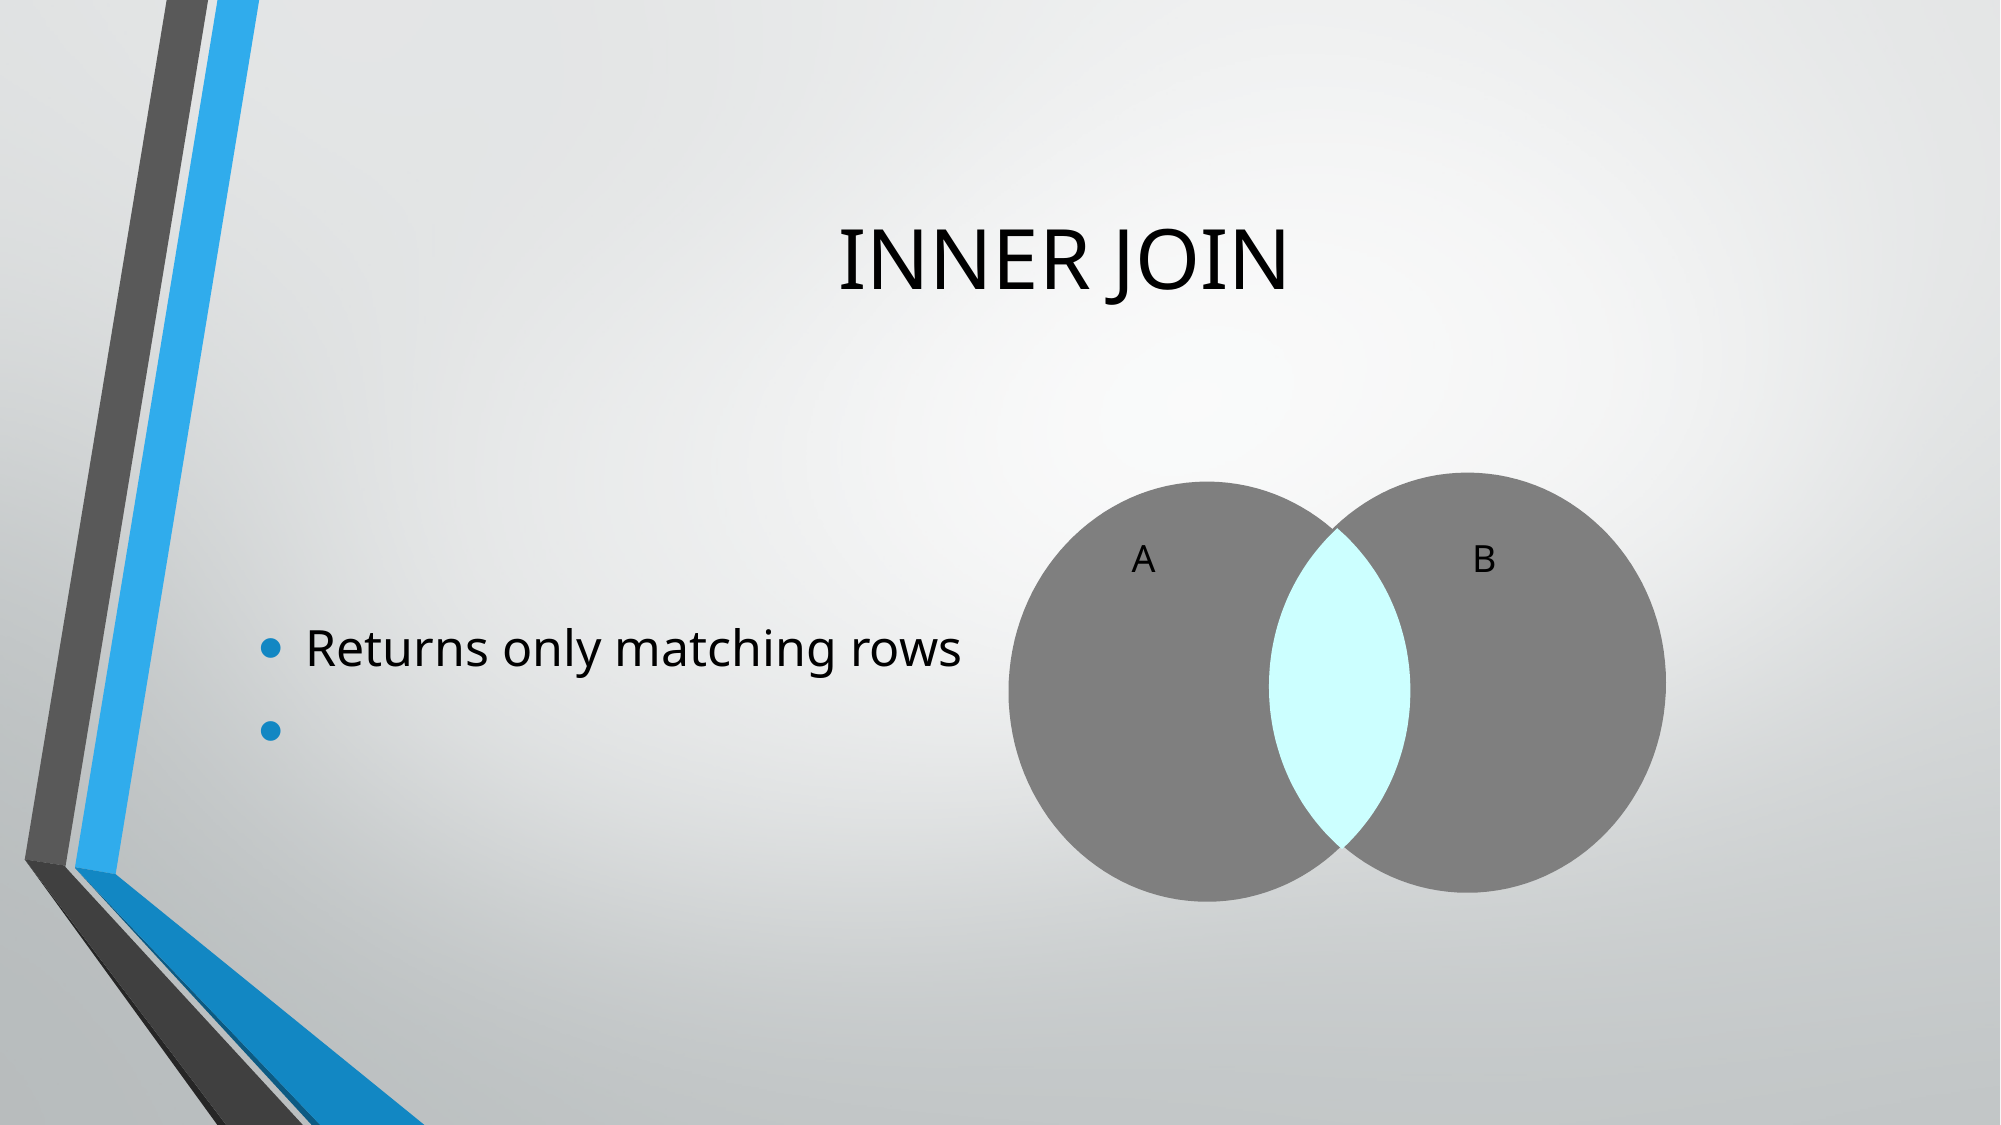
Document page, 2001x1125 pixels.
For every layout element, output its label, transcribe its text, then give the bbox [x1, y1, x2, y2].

title INNER JOIN [243, 112, 1887, 400]
text_box [1008, 472, 1667, 902]
text_box A [1116, 527, 1197, 588]
text_box B [1457, 527, 1544, 588]
list Returns only matching rows [243, 437, 1887, 950]
